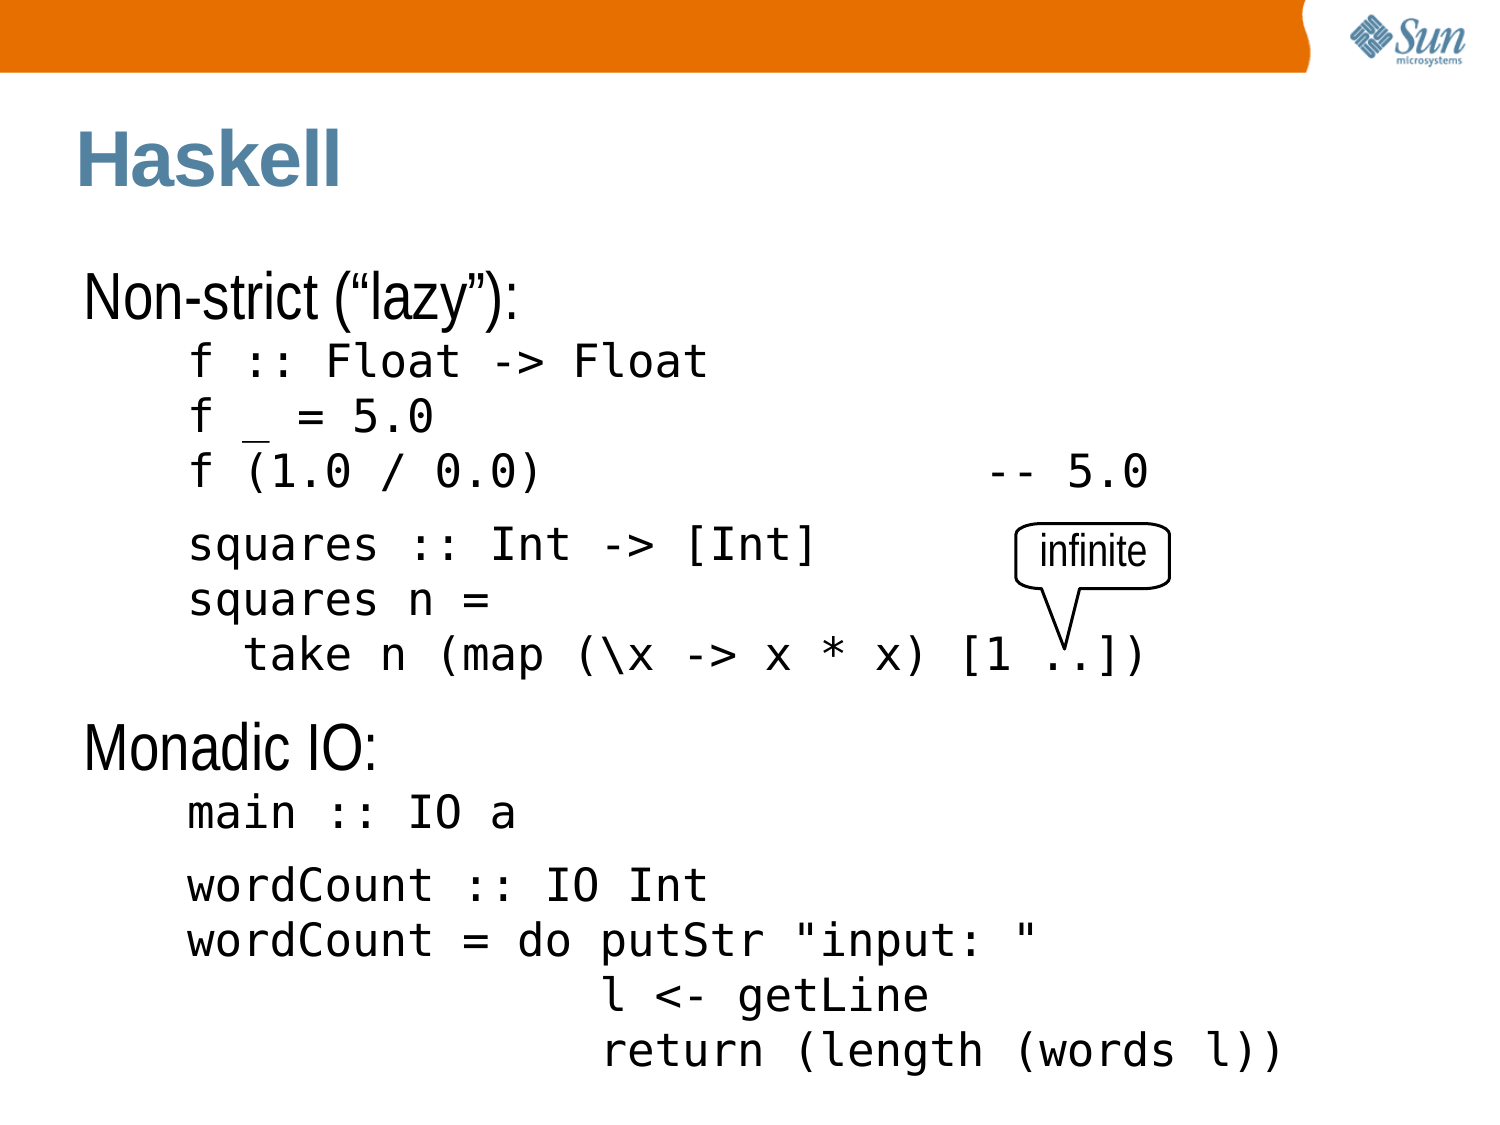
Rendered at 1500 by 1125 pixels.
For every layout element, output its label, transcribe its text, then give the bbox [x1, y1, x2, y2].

list Non-strict (“lazy”): f :: Float -> Float f _ = 5.0 f (1.0 / 0.0) -- 5.0 squares :: Int -> [Int] squares n = take n (map (\x -> x * x) [1 ..]) Monadic IO: main :: IO a wordCount :: IO Int wordCount = do putStr "input: " l <- getLine return (length (words l)) [64, 257, 1402, 1075]
text_box infinite [1039, 531, 1161, 584]
picture [0, 0, 1500, 75]
title Haskell [75, 122, 1438, 227]
